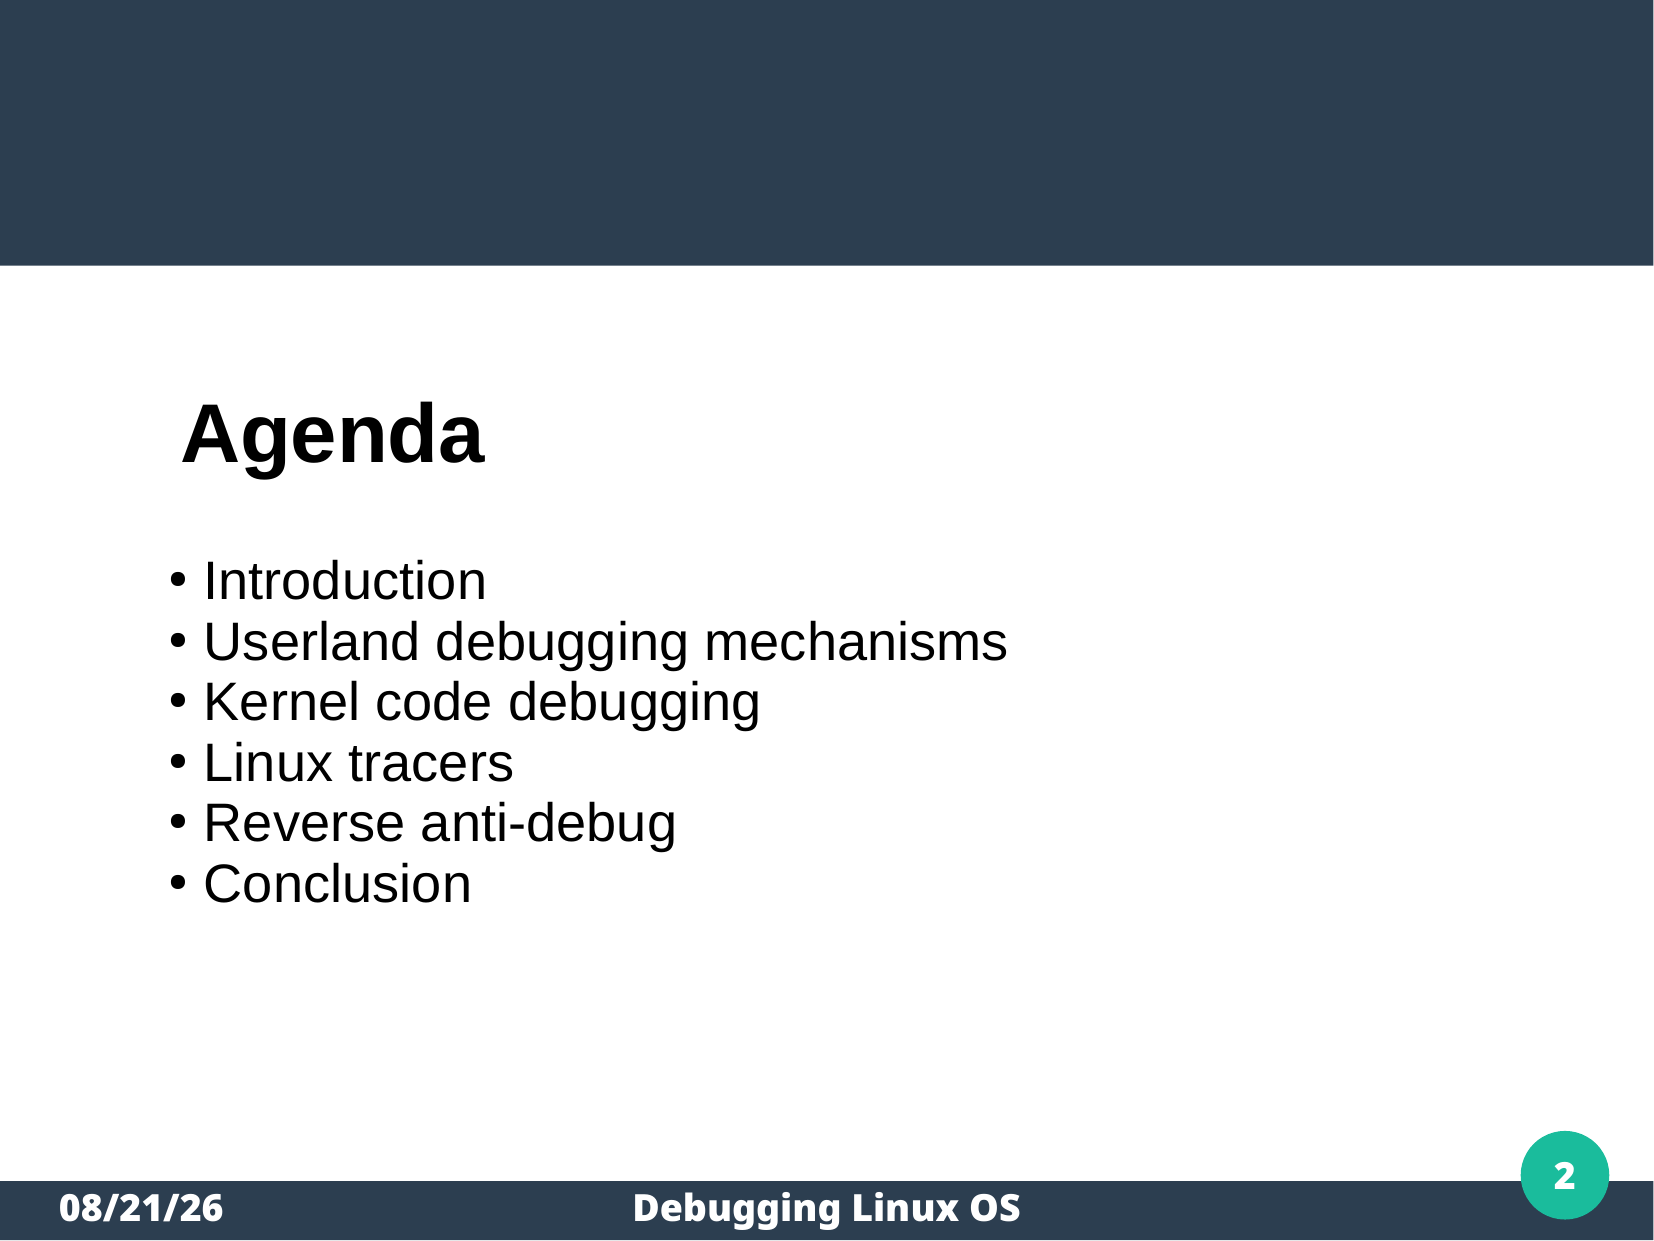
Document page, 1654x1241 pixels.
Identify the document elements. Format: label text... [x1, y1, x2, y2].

text_box Introduction Userland debugging mechanisms Kernel code debugging Linux tracers Reverse anti-debug Conclusion [153, 543, 1229, 949]
text_box Agenda [165, 380, 1241, 489]
